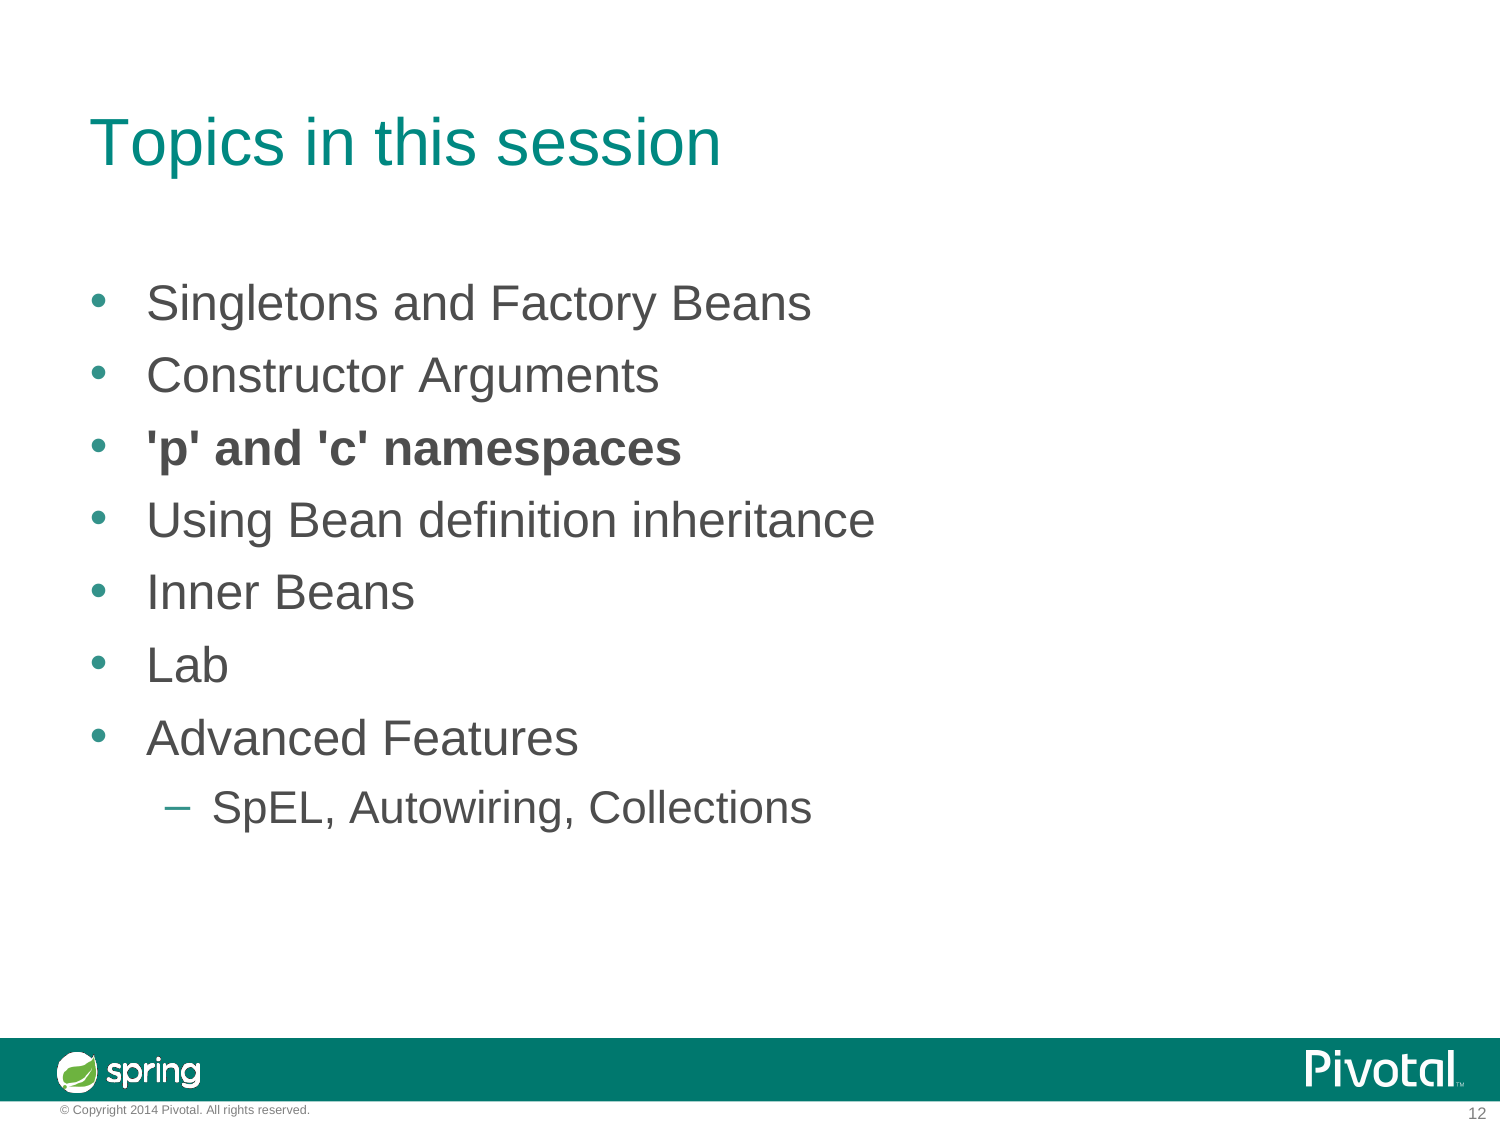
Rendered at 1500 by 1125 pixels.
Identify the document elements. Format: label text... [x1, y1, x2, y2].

picture [1306, 1050, 1464, 1087]
list Singletons and Factory Beans Constructor Arguments 'p' and 'c' namespaces Using Bean definition inheritance Inner Beans Lab Advanced Features SpEL, Autowiring, Collections [75, 262, 1426, 1013]
picture [32, 1041, 210, 1103]
title Topics in this session [75, 45, 1426, 233]
